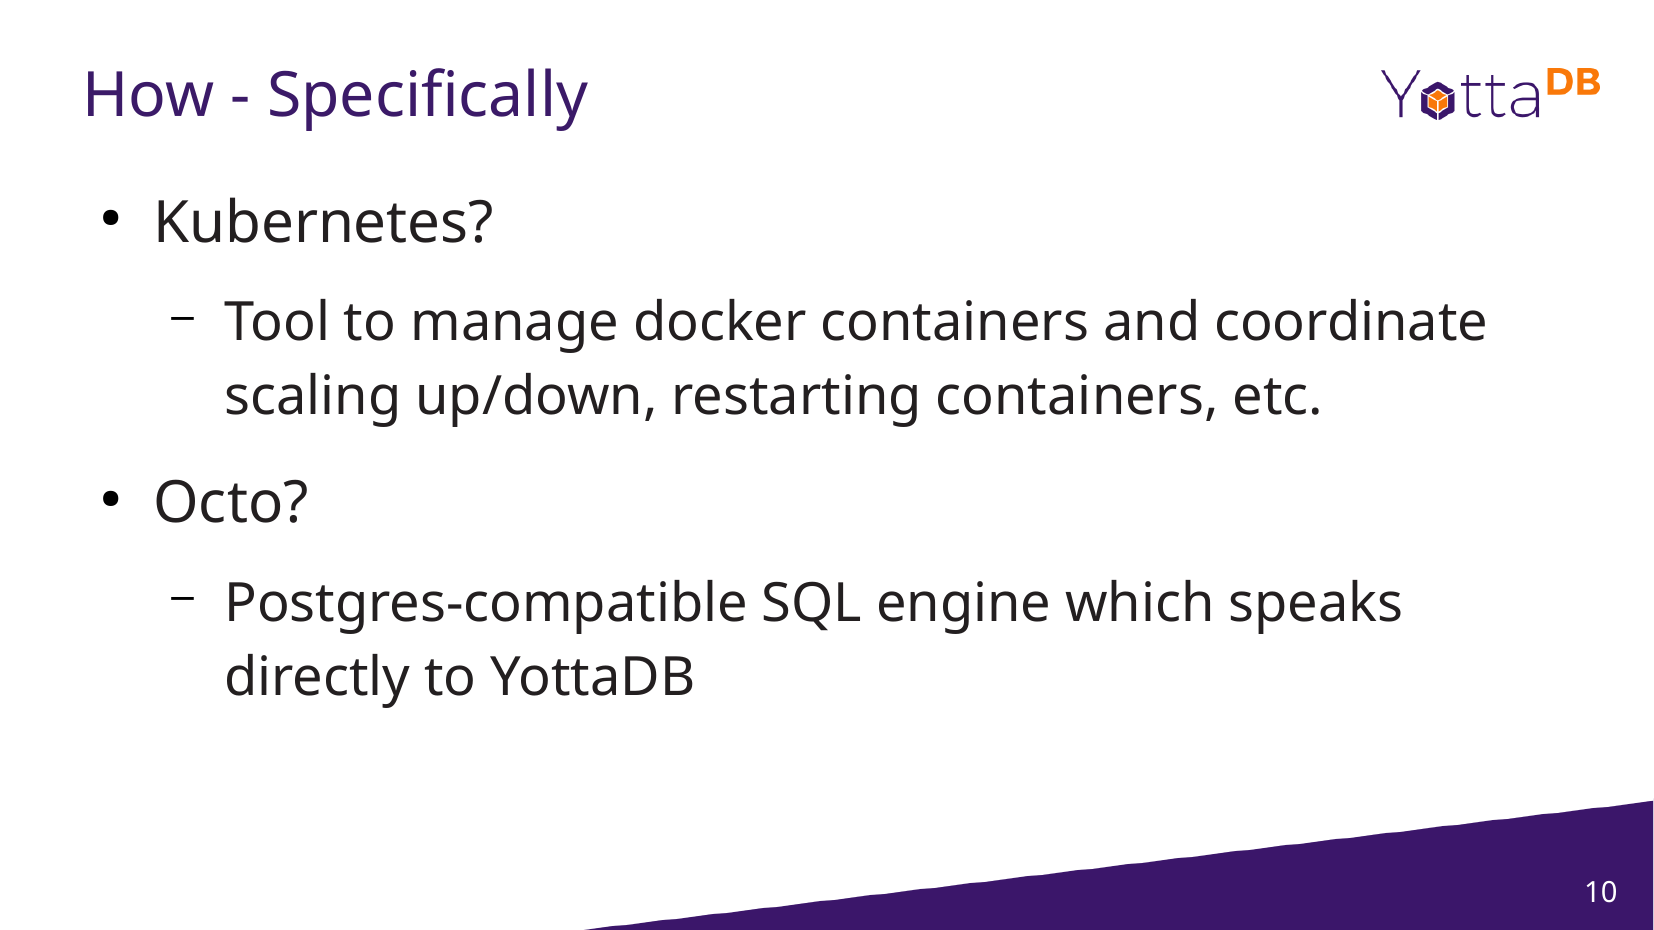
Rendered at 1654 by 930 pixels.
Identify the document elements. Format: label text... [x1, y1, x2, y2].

list Kubernetes? Tool to manage docker containers and coordinate scaling up/down, restarting containers, etc. Octo? Postgres-compatible SQL engine which speaks directly to YottaDB [82, 179, 1571, 795]
picture [0, 0, 1654, 930]
title How - Specifically [82, 18, 976, 166]
